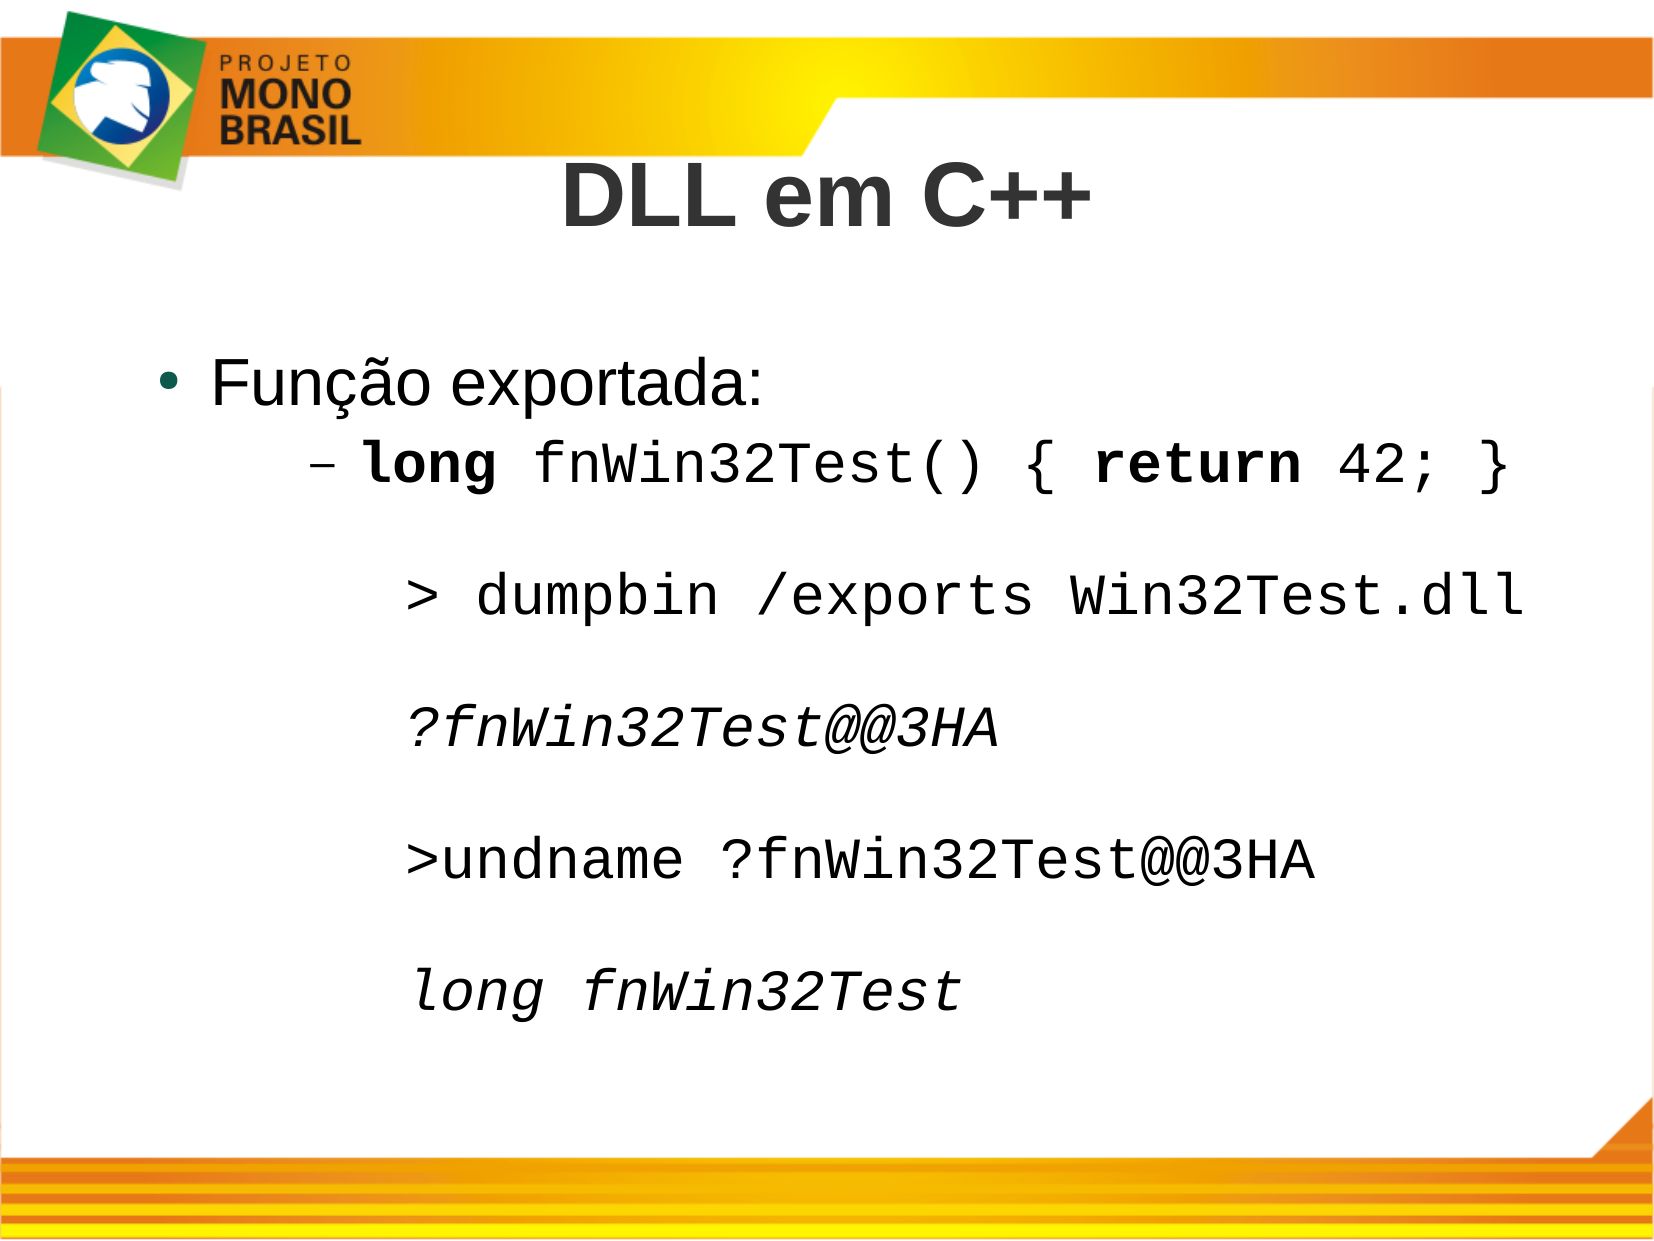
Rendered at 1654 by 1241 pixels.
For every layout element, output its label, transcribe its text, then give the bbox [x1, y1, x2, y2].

picture [0, 0, 1654, 1241]
title DLL em C++ [121, 91, 1534, 299]
list Função exportada: long fnWin32Test() { return 42; } > dumpbin /exports Win32Test.dll ?fnWin32Test@@3HA >undname ?fnWin32Test@@3HA long fnWin32Test [121, 344, 1534, 1127]
